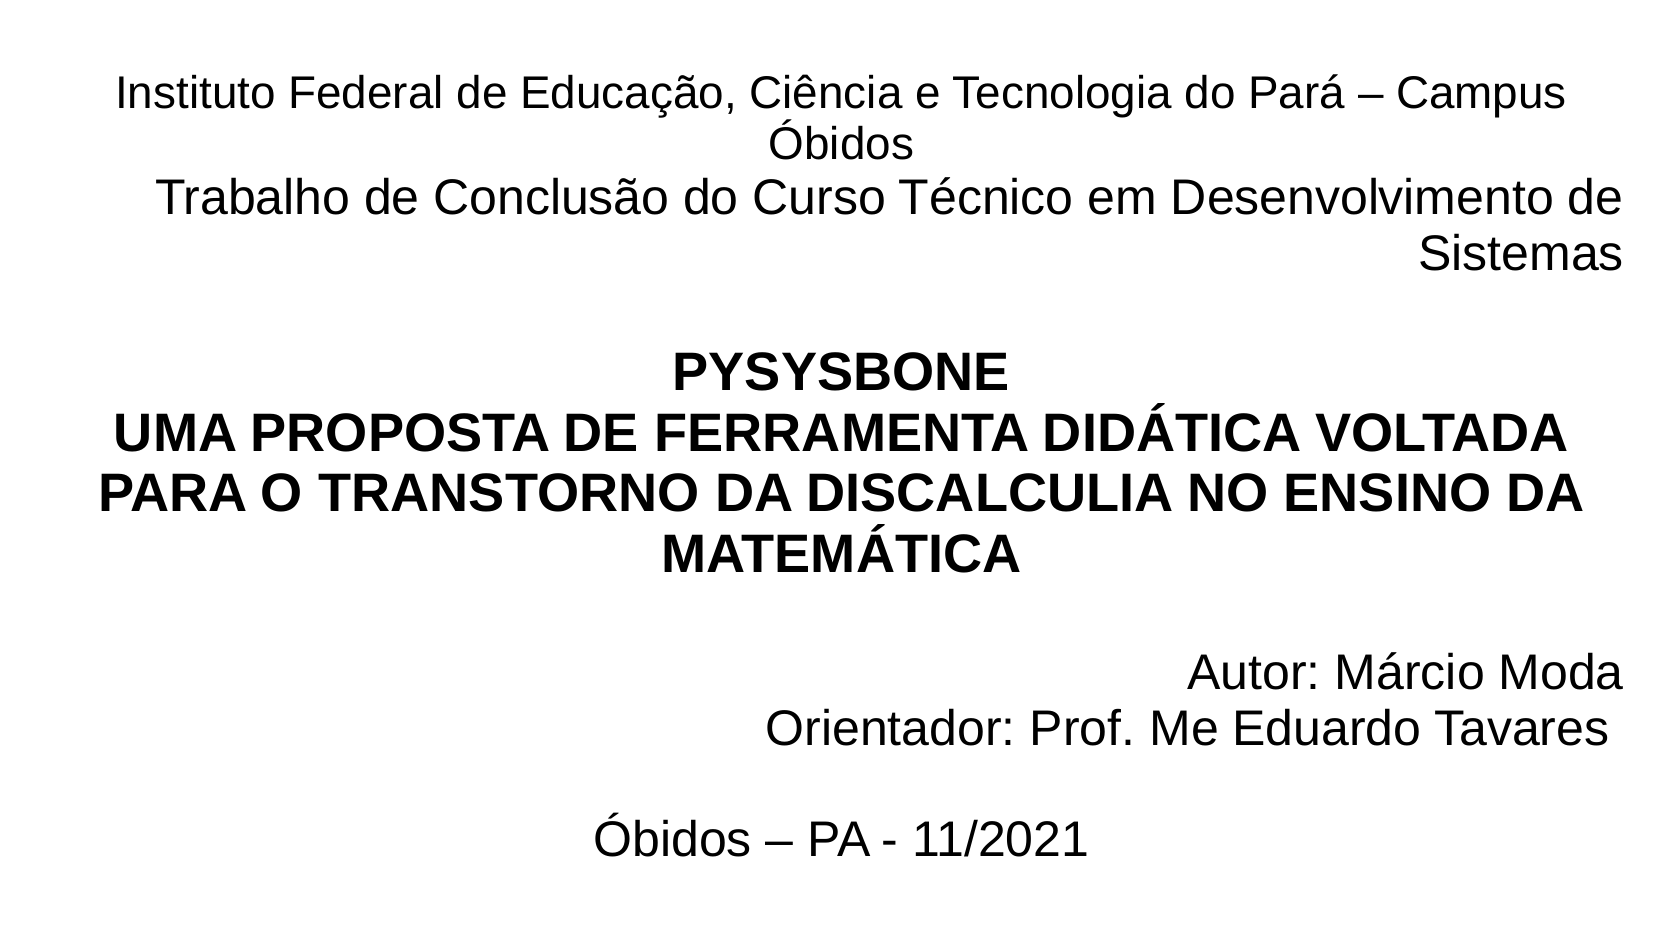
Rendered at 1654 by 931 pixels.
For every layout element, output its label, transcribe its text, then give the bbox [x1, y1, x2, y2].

subtitle Instituto Federal de Educação, Ciência e Tecnologia do Pará – Campus Óbidos Trabalho de Conclusão do Curso Técnico em Desenvolvimento de Sistemas PYSYSBONE UMA PROPOSTA DE FERRAMENTA DIDÁTICA VOLTADA PARA O TRANSTORNO DA DISCALCULIA NO ENSINO DA MATEMÁTICA Autor: Márcio Moda Orientador: Prof. Me Eduardo Tavares Óbidos – PA - 11/2021 [59, 48, 1625, 886]
